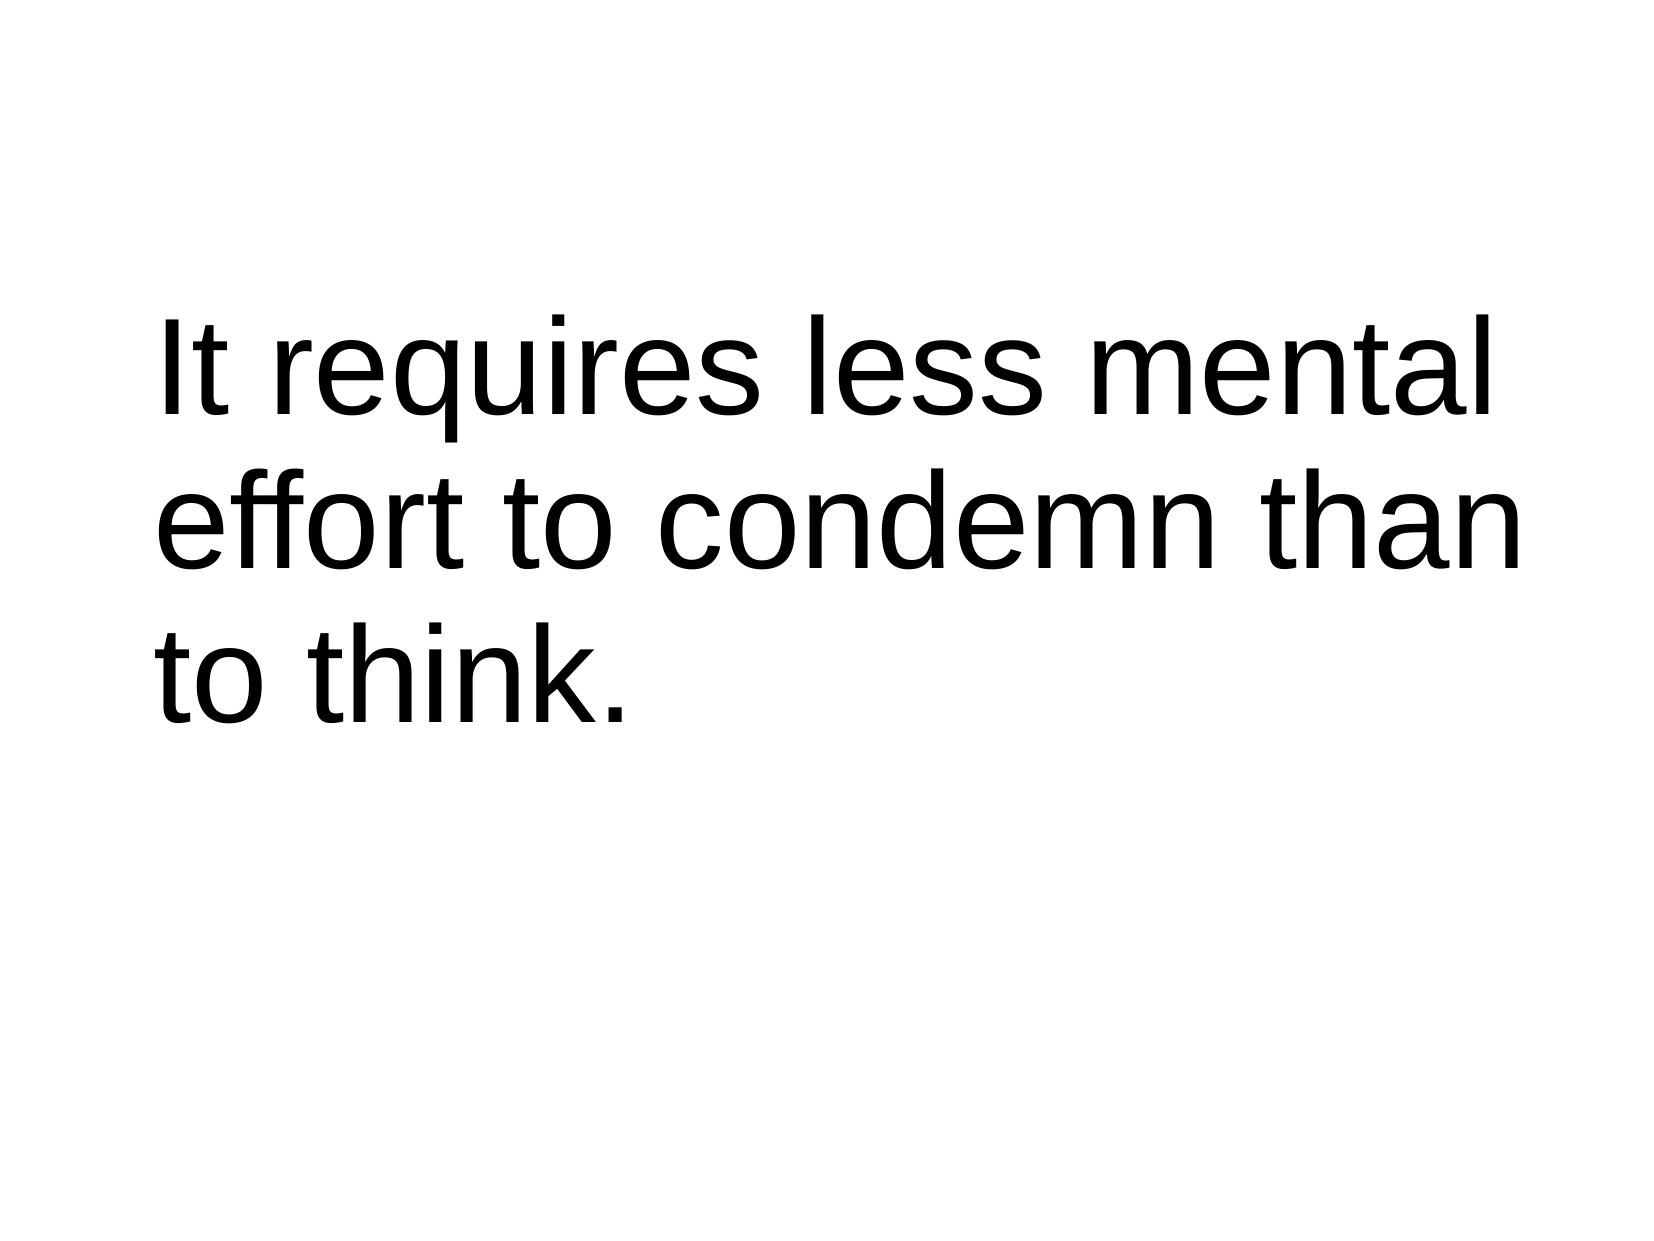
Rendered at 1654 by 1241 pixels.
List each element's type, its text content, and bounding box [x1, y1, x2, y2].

list It requires less mental effort to condemn than to think. [82, 290, 1571, 1010]
